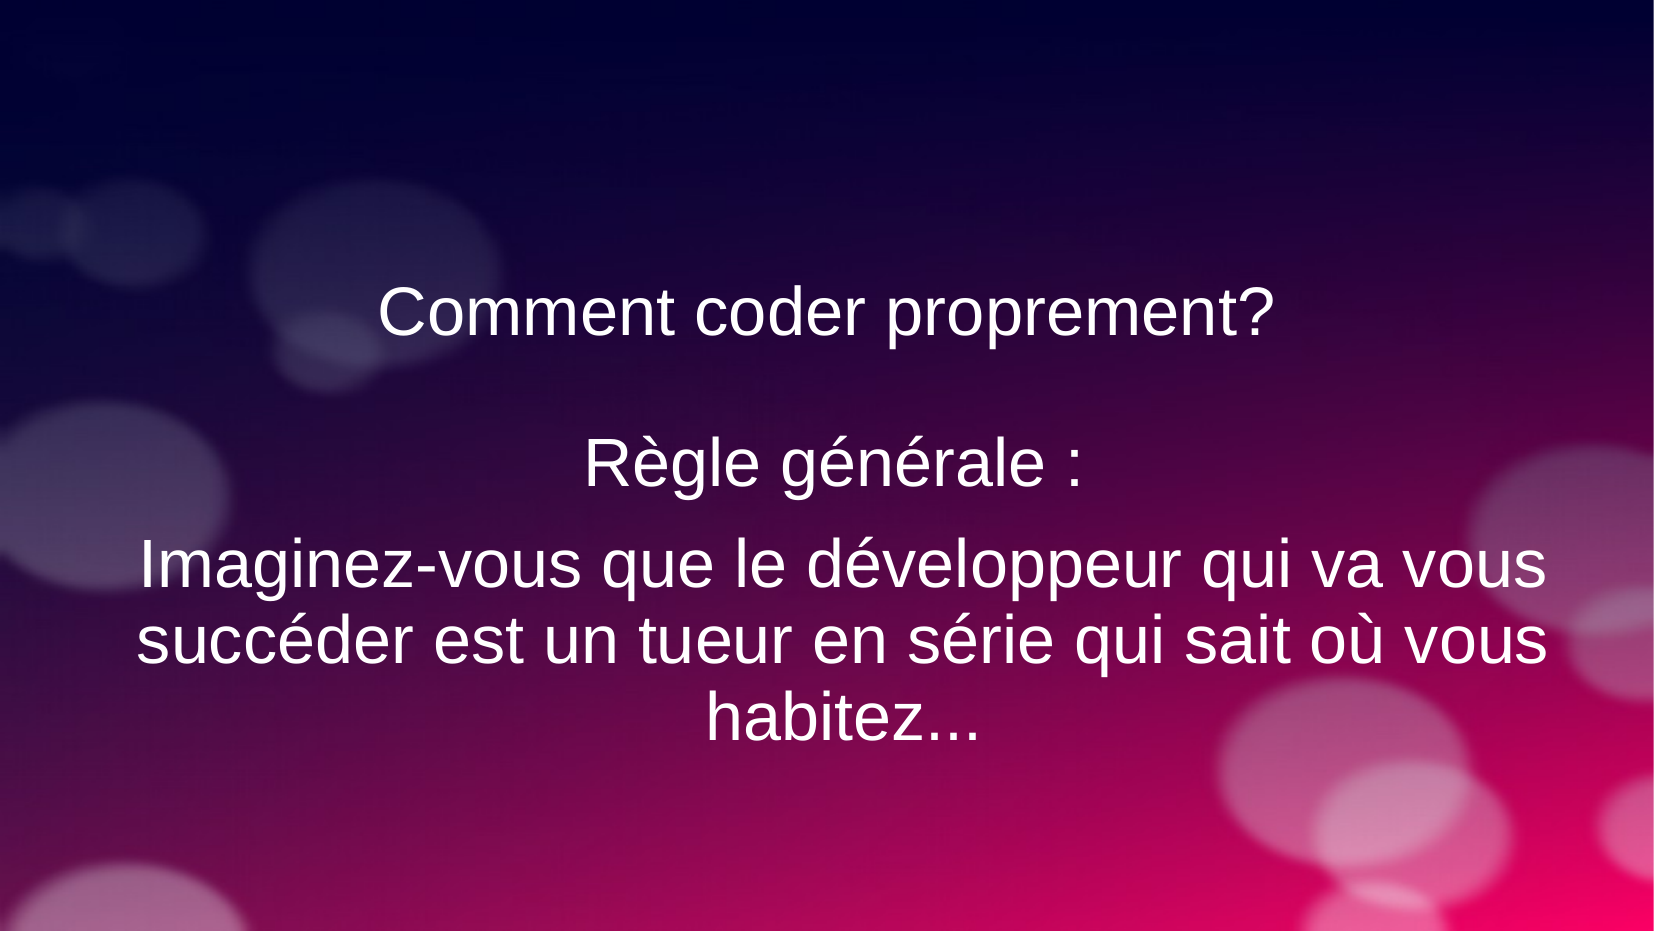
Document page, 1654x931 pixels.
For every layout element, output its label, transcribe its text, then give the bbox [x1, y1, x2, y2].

list Règle générale : Imaginez-vous que le développeur qui va vous succéder est un tueur en série qui sait où vous habitez... [82, 425, 1606, 758]
picture [0, 0, 1654, 931]
title Comment coder proprement? [82, 234, 1571, 390]
